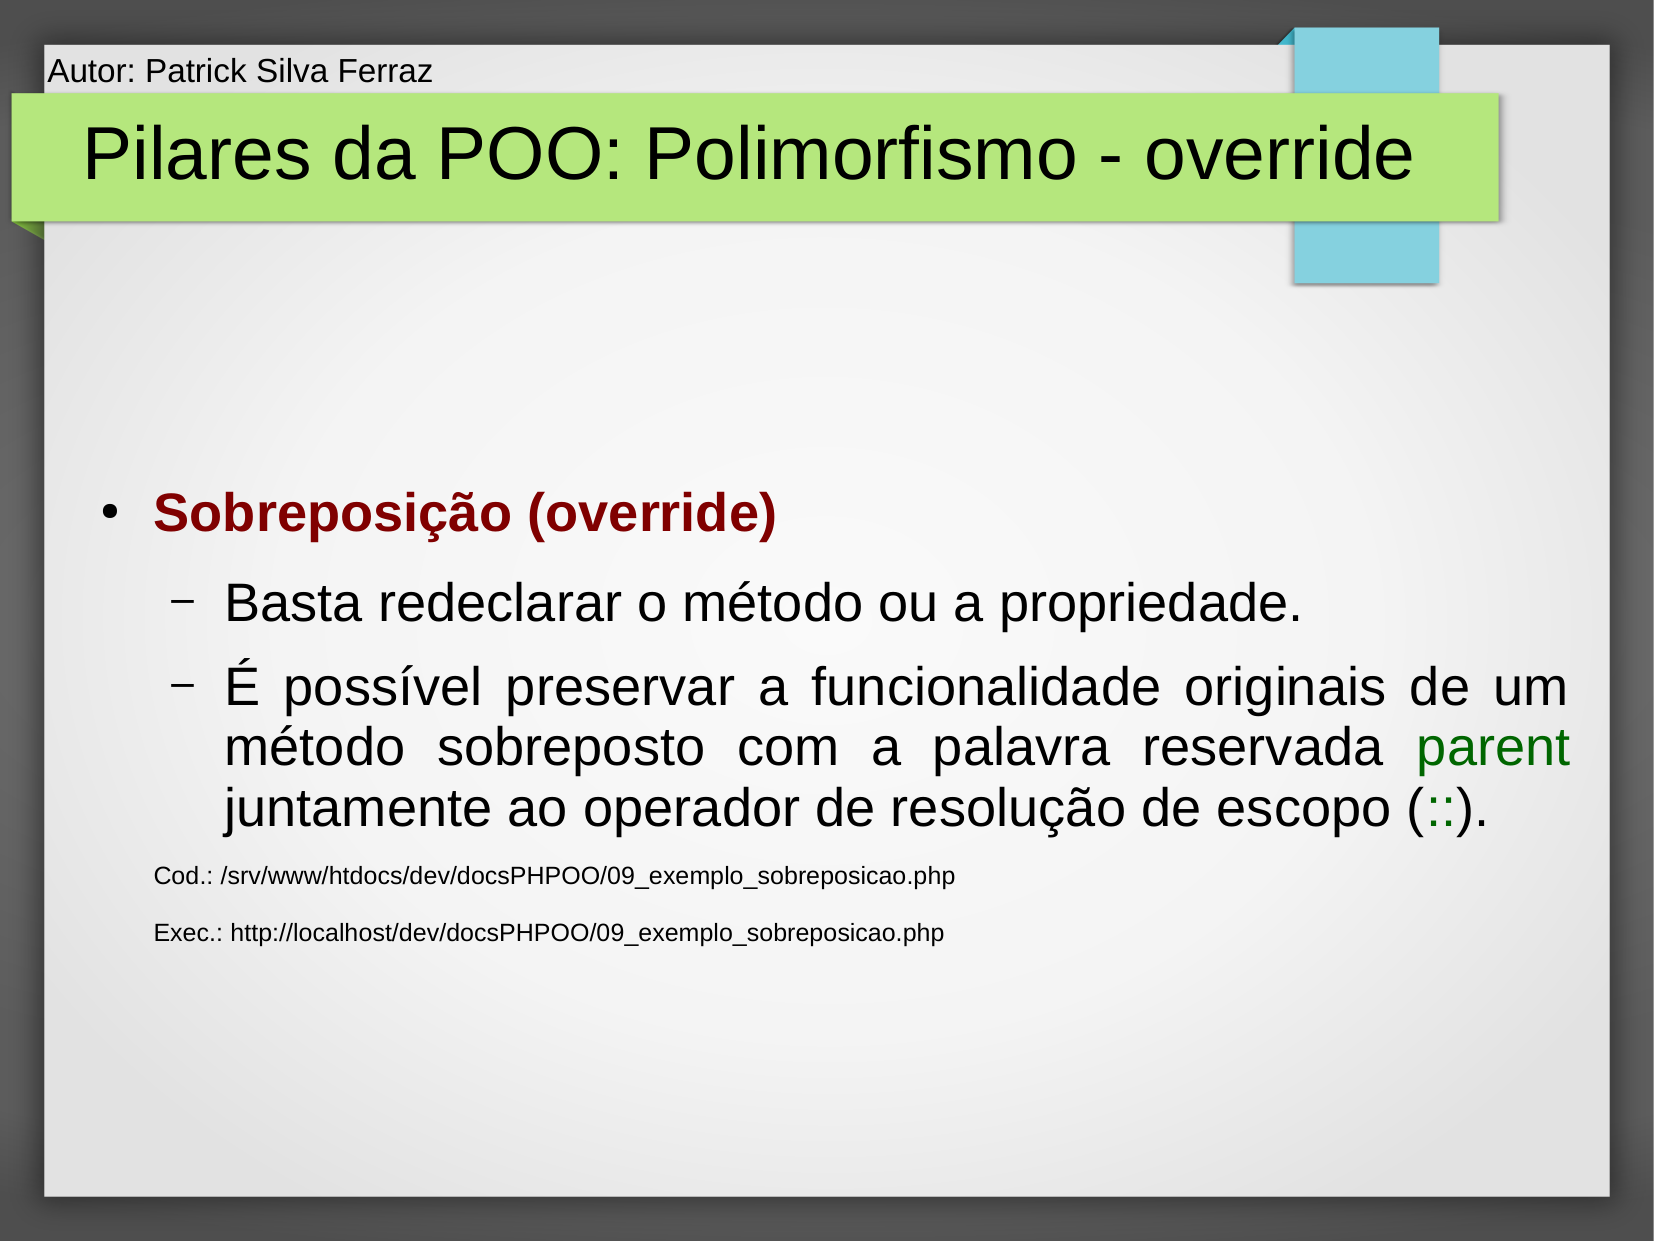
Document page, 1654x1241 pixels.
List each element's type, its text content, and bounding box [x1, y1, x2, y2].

text_box Autor: Patrick Silva Ferraz [47, 47, 876, 95]
picture [0, 0, 1654, 1241]
title Pilares da POO: Polimorfismo - override [82, 69, 1489, 238]
list Sobreposição (override) Basta redeclarar o método ou a propriedade. É possível preservar a funcionalidade originais de um método sobreposto com a palavra reservada parent juntamente ao operador de resolução de escopo (::). Cod.: /srv/www/htdocs/dev/docsPHPOO/09_exemplo_sobreposicao.php Exec.: http://localhost/dev/docsPHPOO/09_exemplo_sobreposicao.php [82, 295, 1571, 1134]
